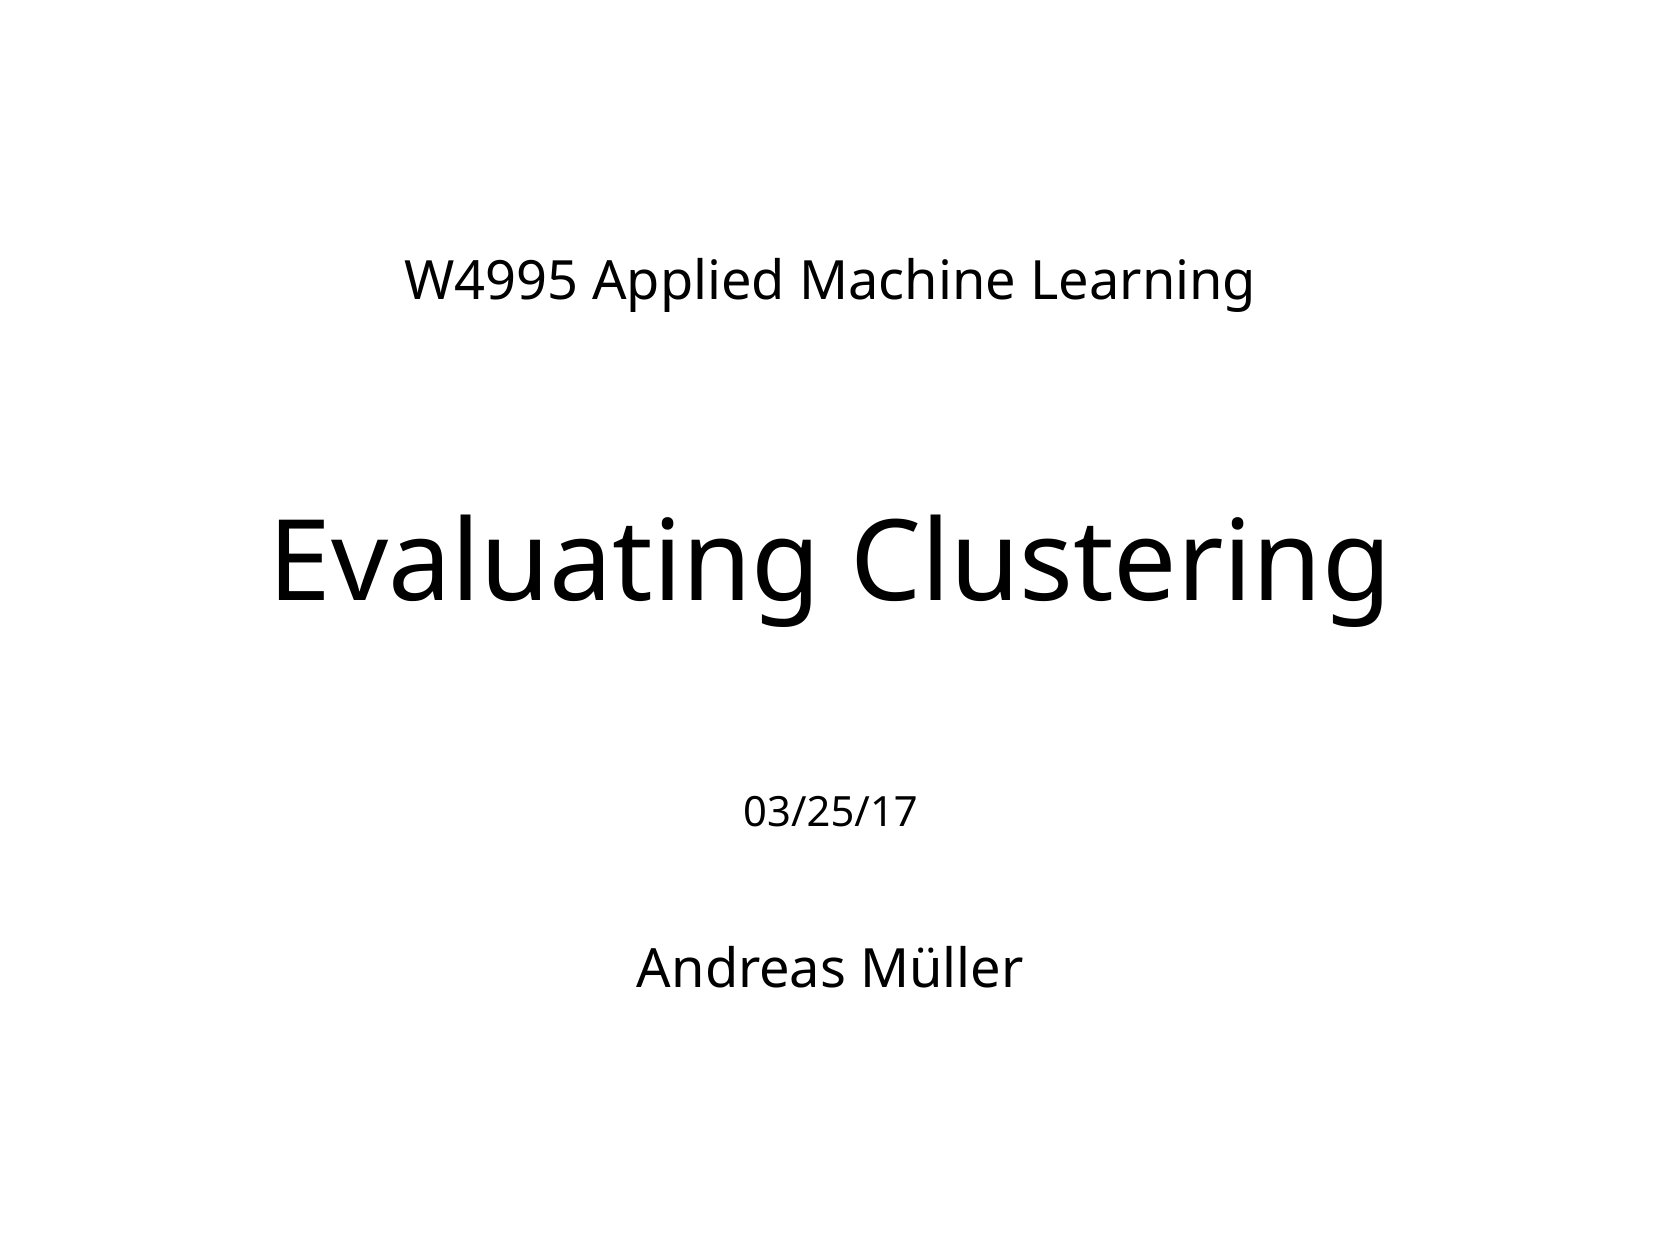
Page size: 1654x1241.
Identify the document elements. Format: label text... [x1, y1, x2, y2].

text_box W4995 Applied Machine Learning Evaluating Clustering 03/25/17 Andreas Müller [86, 142, 1575, 1103]
